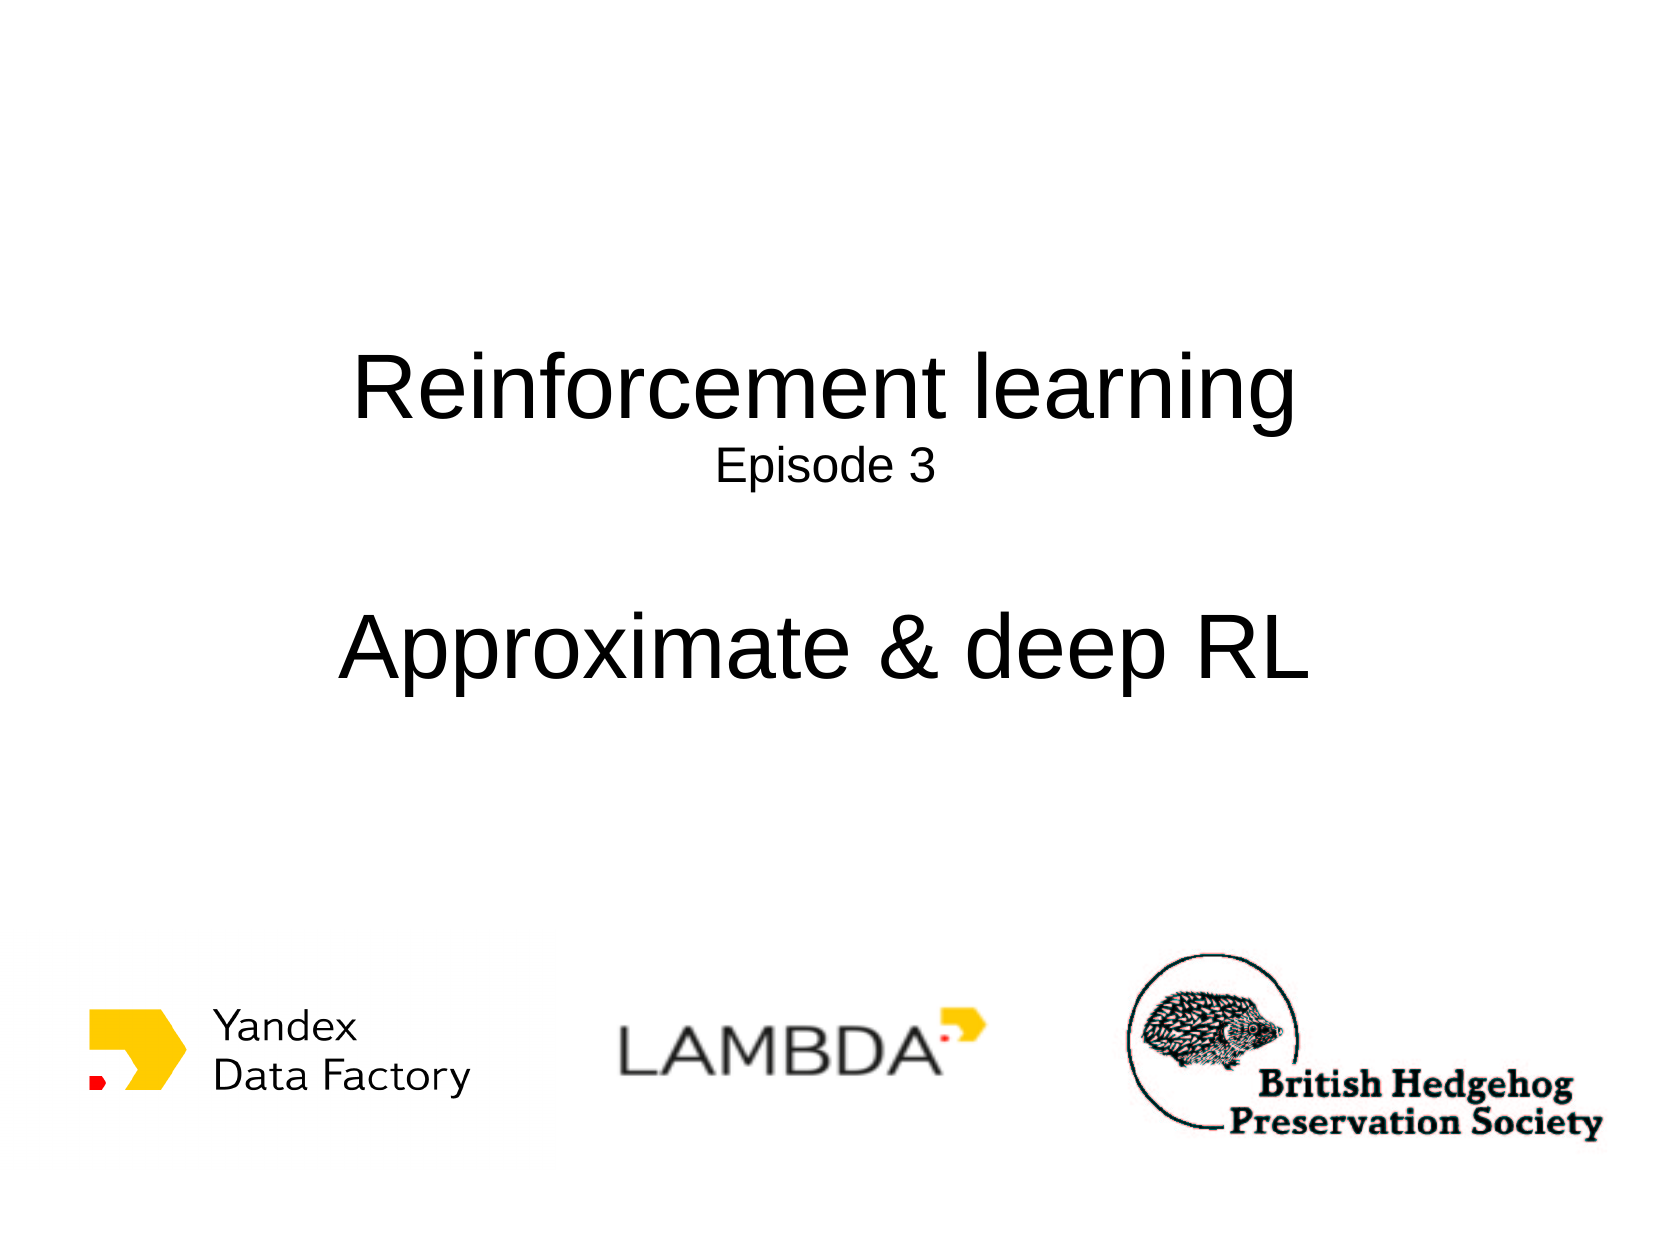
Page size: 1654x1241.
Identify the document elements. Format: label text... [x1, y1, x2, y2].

picture [585, 872, 1006, 1213]
picture [1050, 869, 1654, 1241]
text_box Reinforcement learning Episode 3 Approximate & deep RL [0, 311, 1654, 723]
picture [0, 929, 556, 1171]
